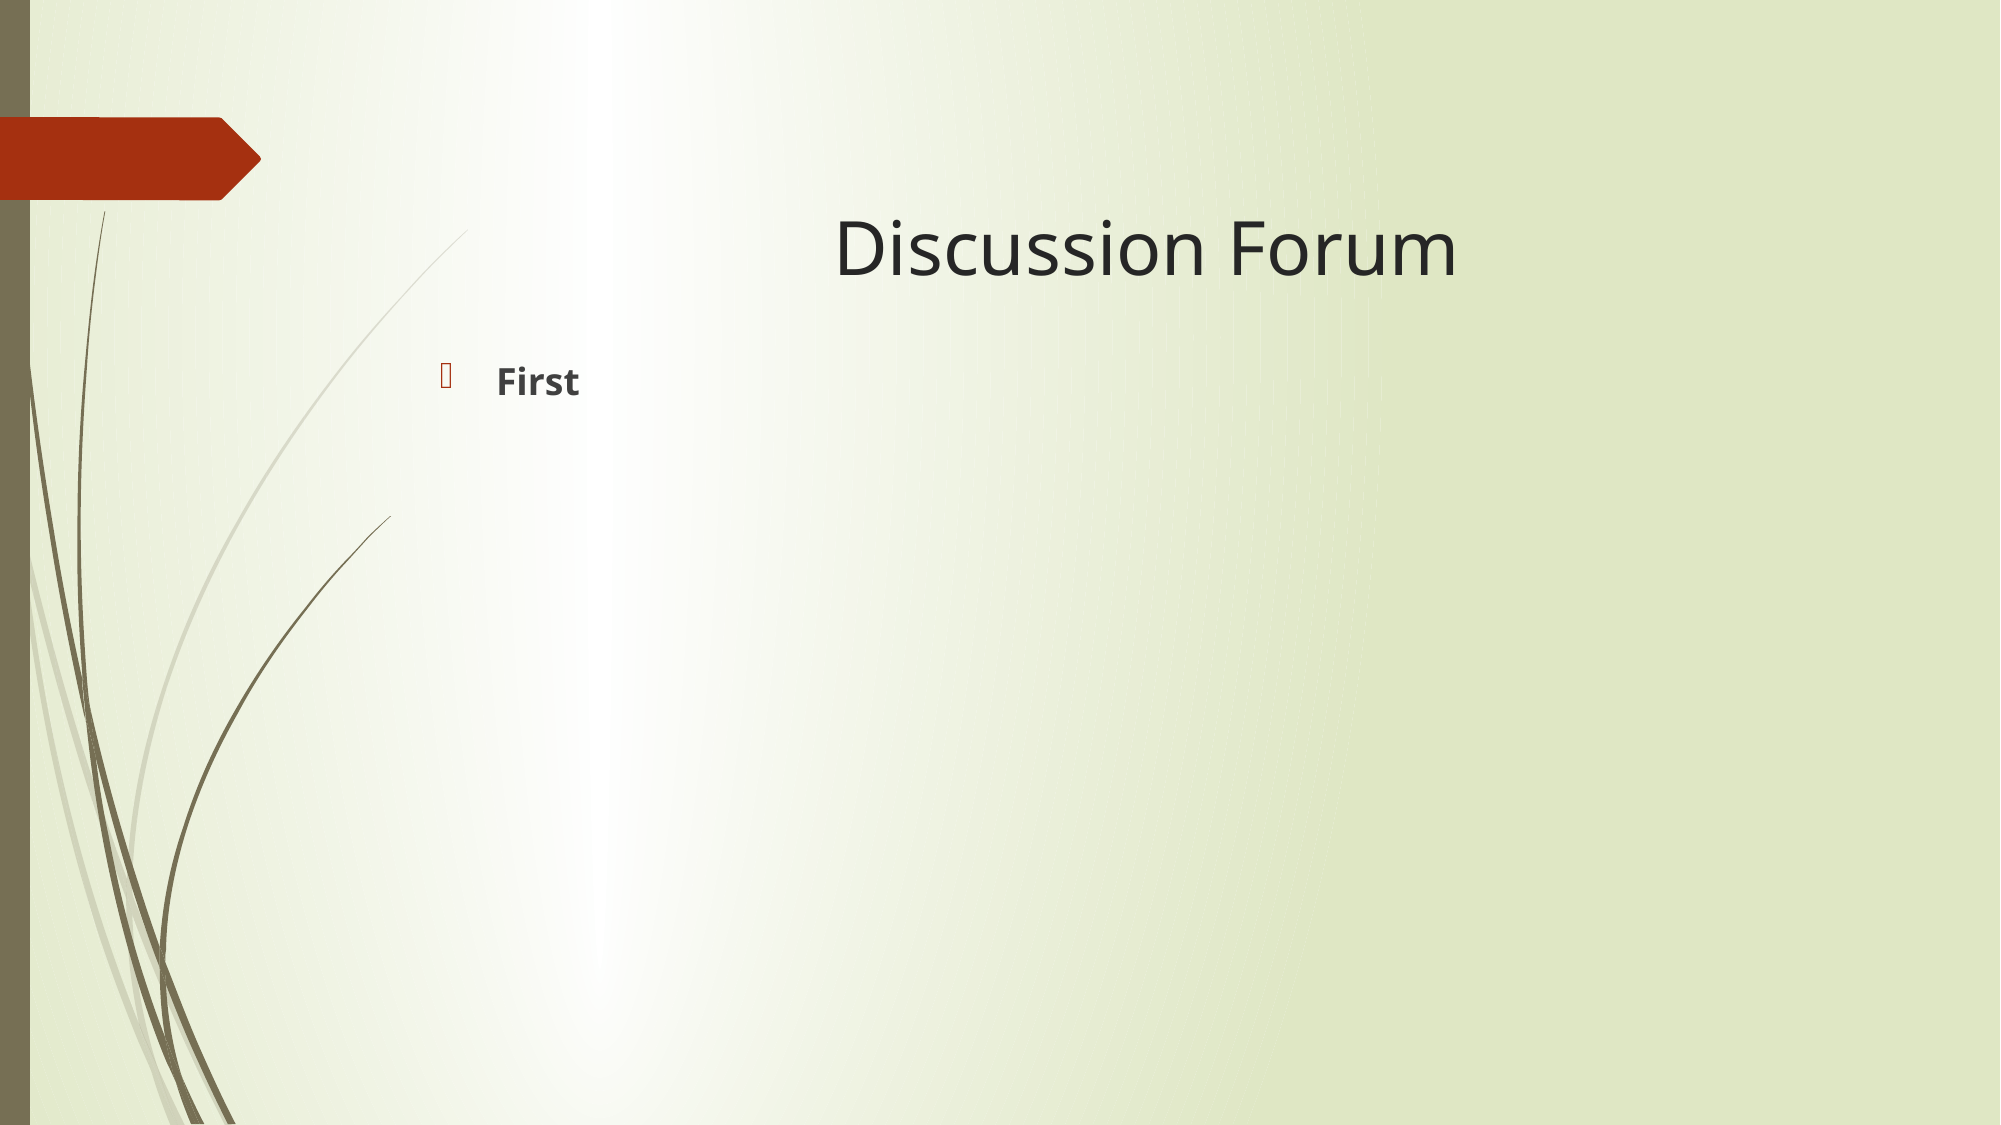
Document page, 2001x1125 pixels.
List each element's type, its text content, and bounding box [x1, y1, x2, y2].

list First [424, 350, 1888, 970]
title Discussion Forum [425, 102, 1888, 313]
